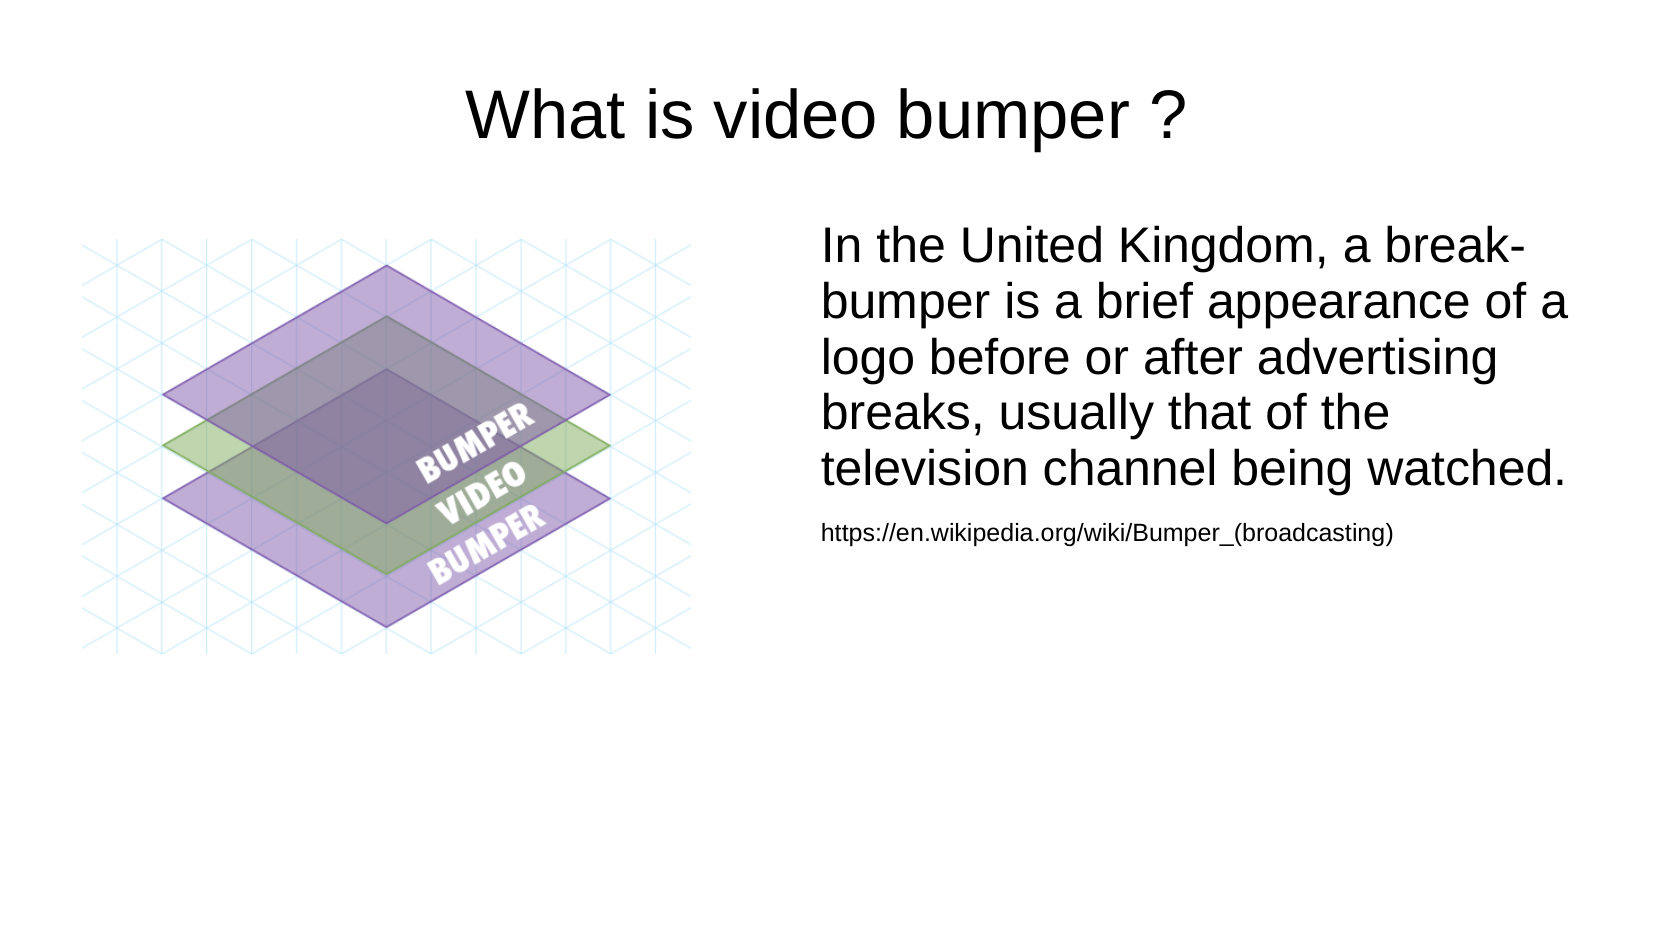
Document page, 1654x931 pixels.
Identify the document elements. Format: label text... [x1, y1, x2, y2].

picture [82, 239, 691, 654]
title What is video bumper ? [82, 37, 1571, 193]
list In the United Kingdom, a break-bumper is a brief appearance of a logo before or after advertising breaks, usually that of the television channel being watched. https://en.wikipedia.org/wiki/Bumper_(broadcasting) [750, 217, 1572, 758]
